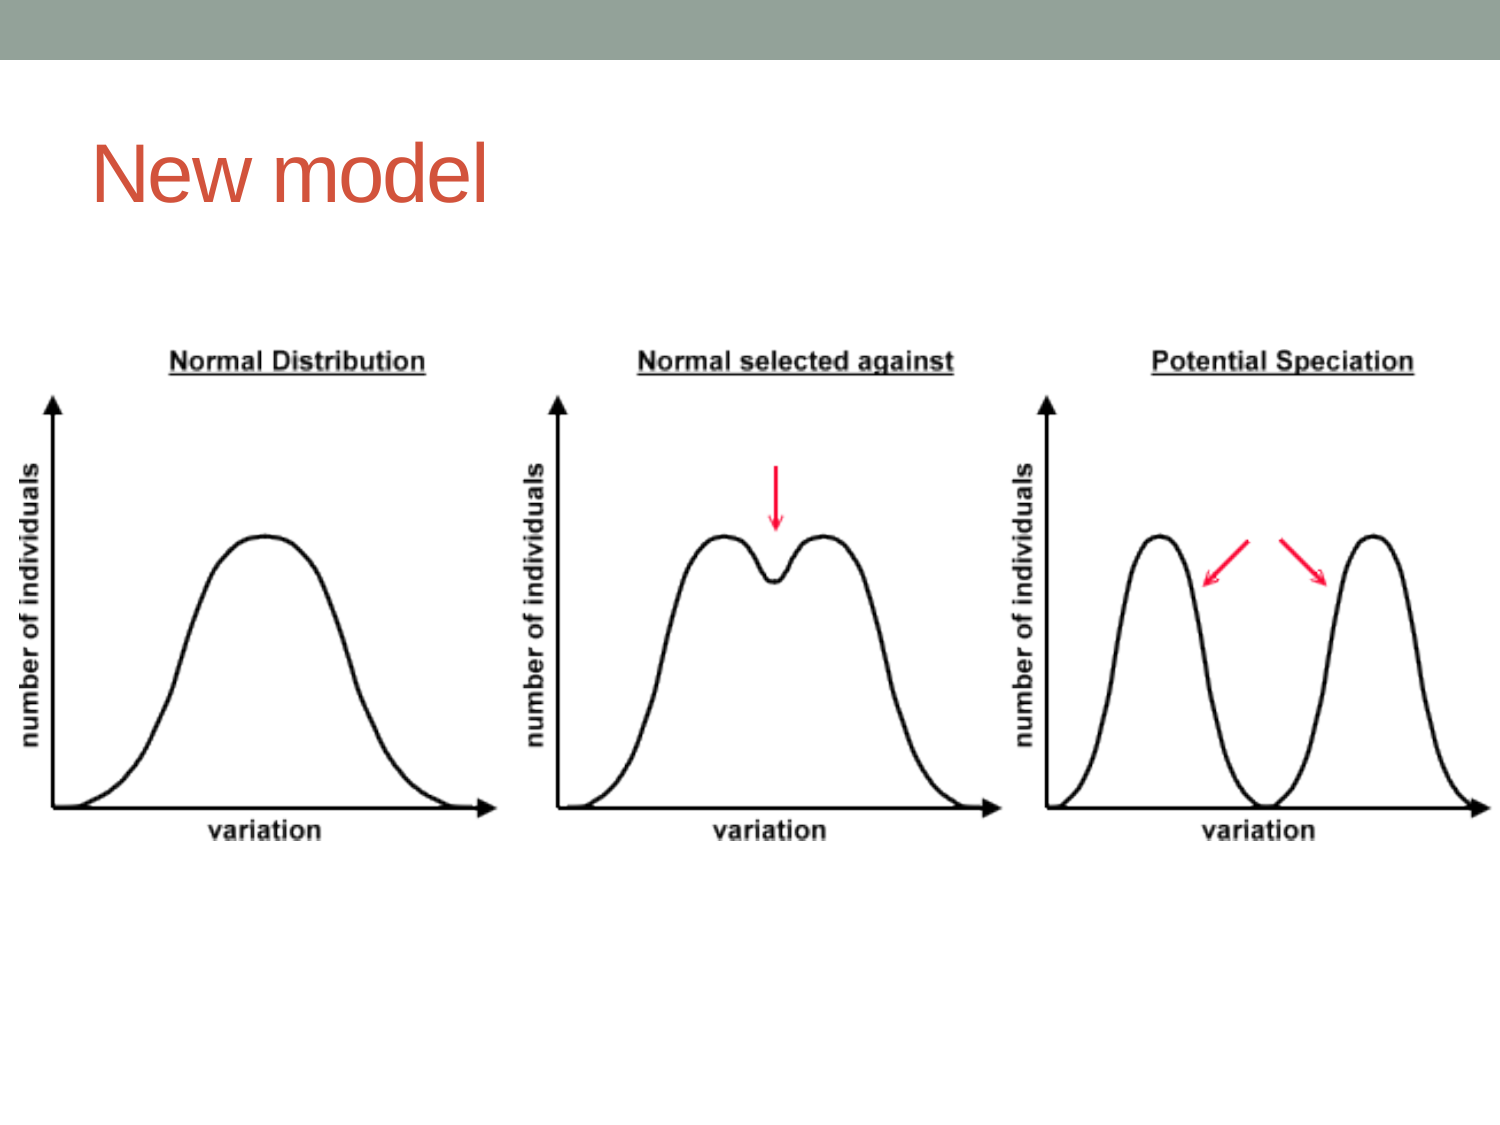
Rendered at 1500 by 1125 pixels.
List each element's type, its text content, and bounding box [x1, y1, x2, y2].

title New model [75, 87, 1425, 250]
picture [19, 349, 1495, 841]
